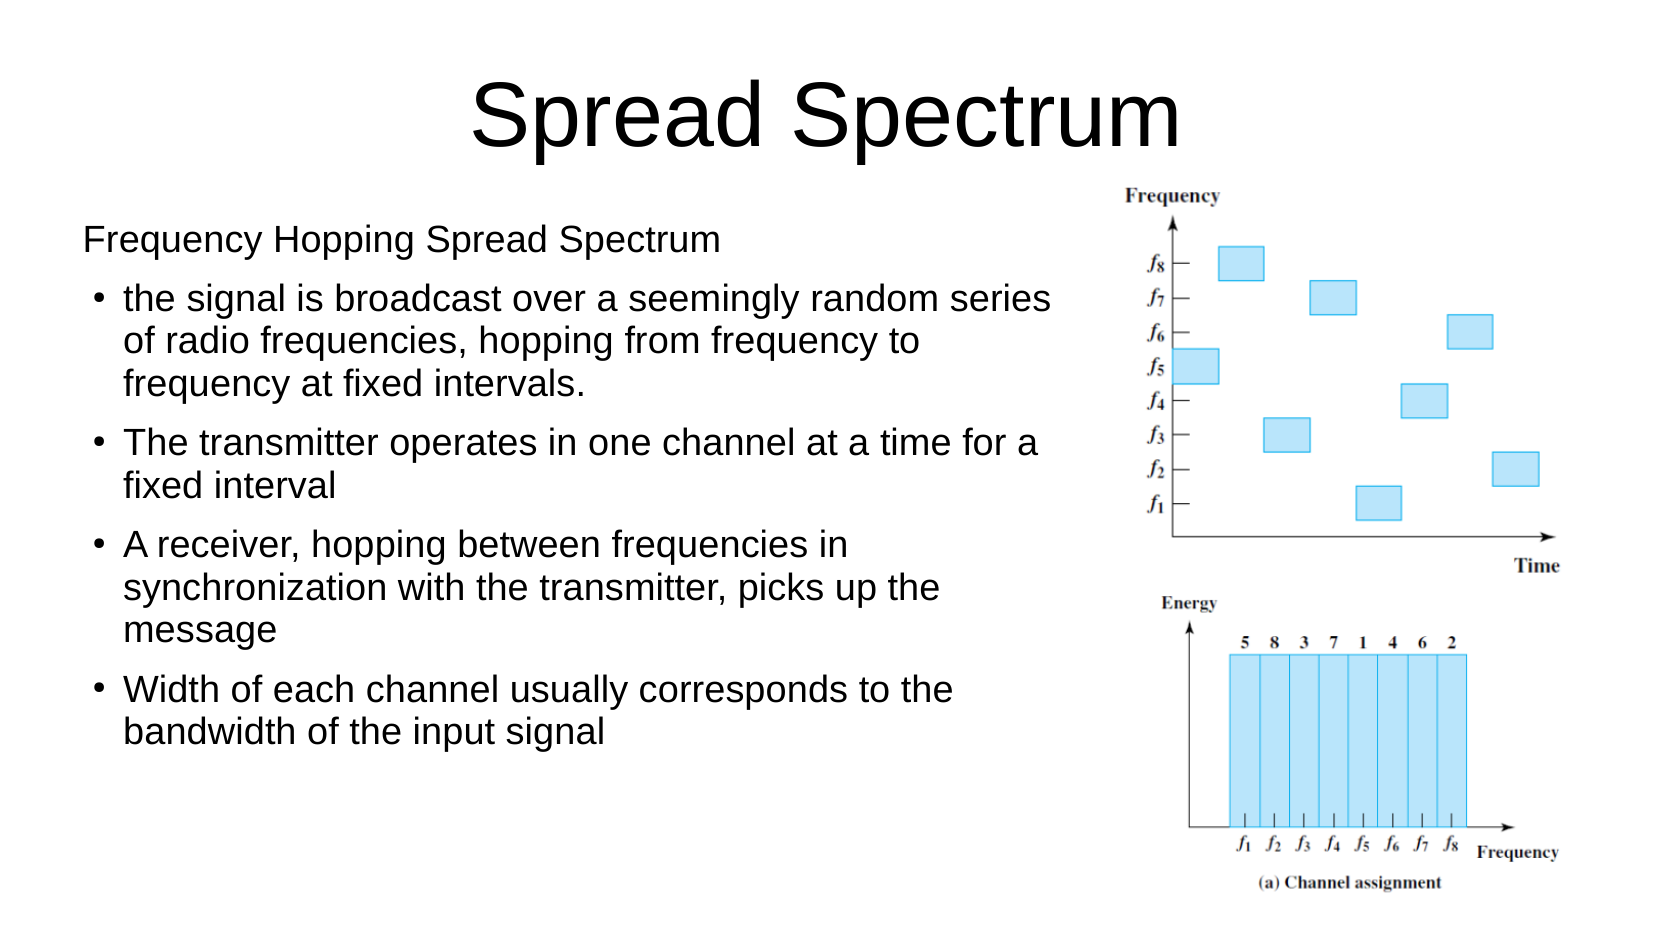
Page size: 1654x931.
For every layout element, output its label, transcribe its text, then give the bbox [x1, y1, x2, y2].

list Frequency Hopping Spread Spectrum the signal is broadcast over a seemingly random series of radio frequencies, hopping from frequency to frequency at fixed intervals. The transmitter operates in one channel at a time for a fixed interval A receiver, hopping between frequencies in synchronization with the transmitter, picks up the message Width of each channel usually corresponds to the bandwidth of the input signal [82, 217, 1096, 758]
title Spread Spectrum [82, 37, 1571, 193]
picture [1107, 179, 1601, 907]
